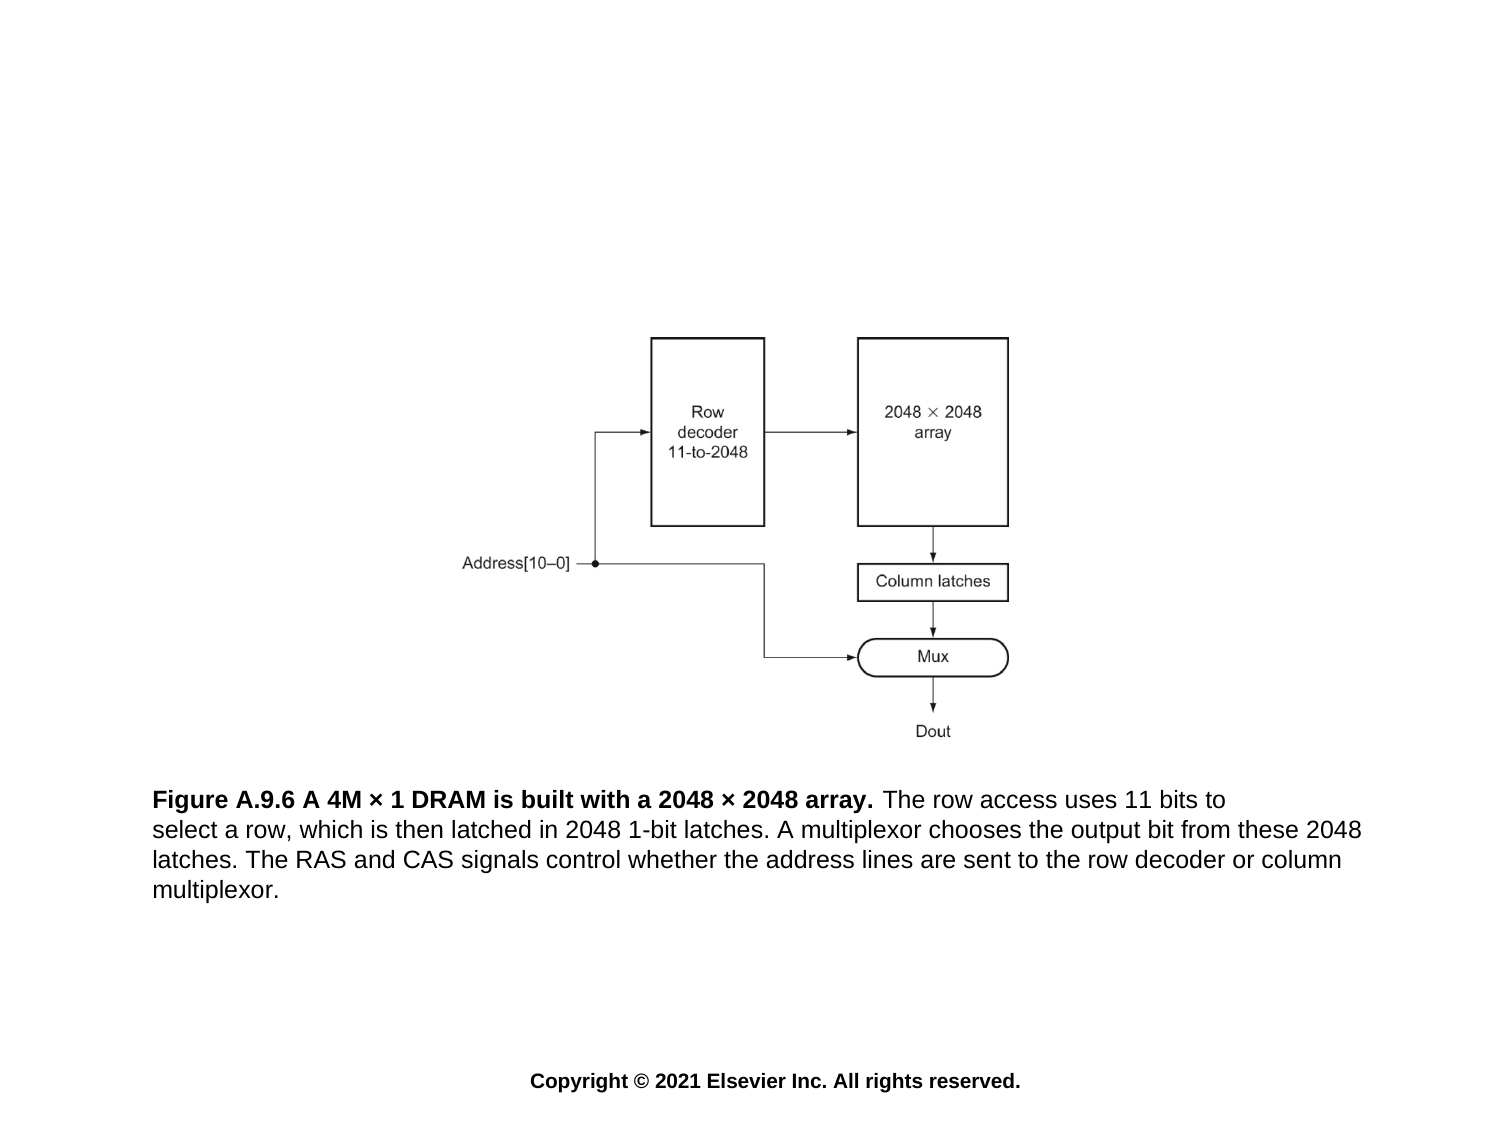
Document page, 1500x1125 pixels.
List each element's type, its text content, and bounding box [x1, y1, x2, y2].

text_box Figure A.9.6 A 4M × 1 DRAM is built with a 2048 × 2048 array. The row access uses 11 bits to select a row, which is then latched in 2048 1-bit latches. A multiplexor chooses the output bit from these 2048 latches. The RAS and CAS signals control whether the address lines are sent to the row decoder or column multiplexor. [137, 776, 1500, 912]
text_box Copyright © 2021 Elsevier Inc. All rights reserved. [515, 1059, 1036, 1101]
picture [462, 337, 1009, 742]
